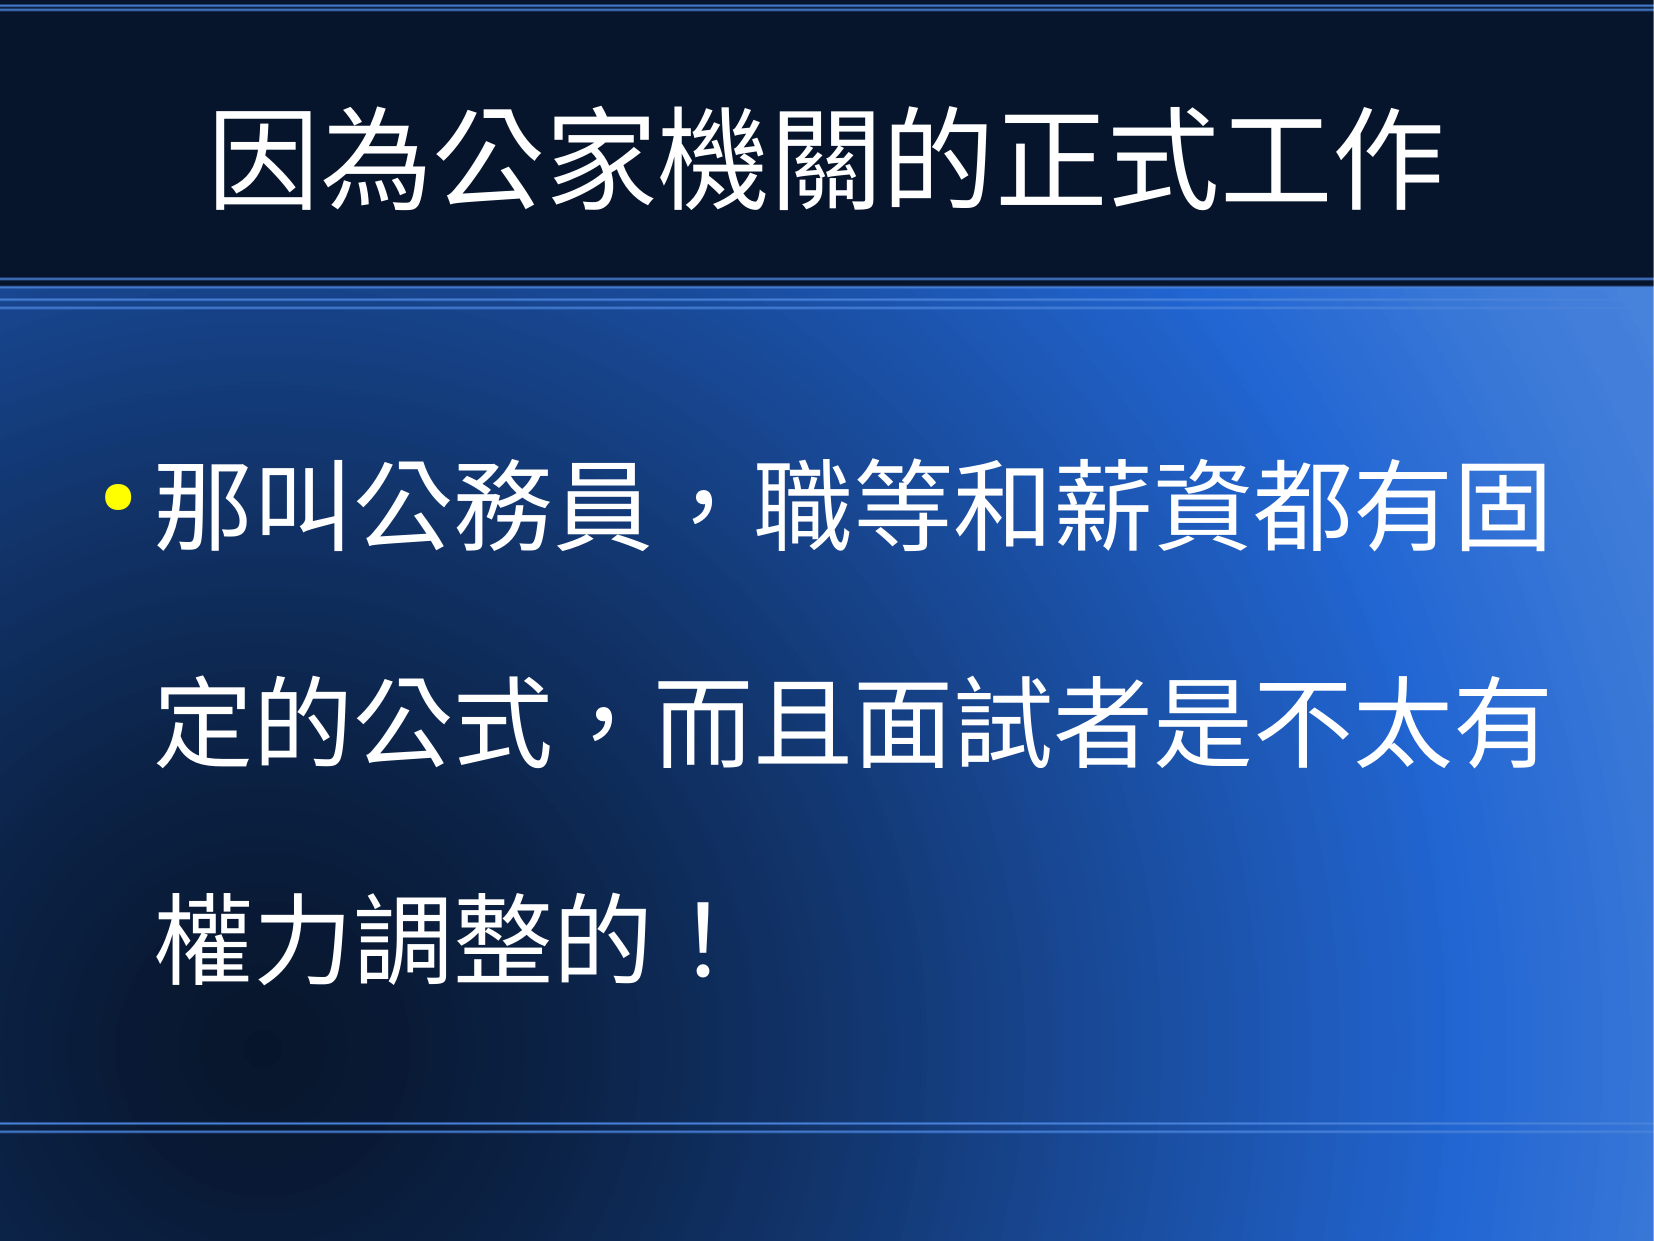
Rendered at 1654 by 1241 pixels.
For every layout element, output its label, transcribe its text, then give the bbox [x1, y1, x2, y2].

list 那叫公務員，職等和薪資都有固定的公式，而且面試者是不太有權力調整的！ [82, 355, 1571, 1241]
picture [0, 0, 1654, 1241]
title 因為公家機關的正式工作 [82, 49, 1571, 257]
